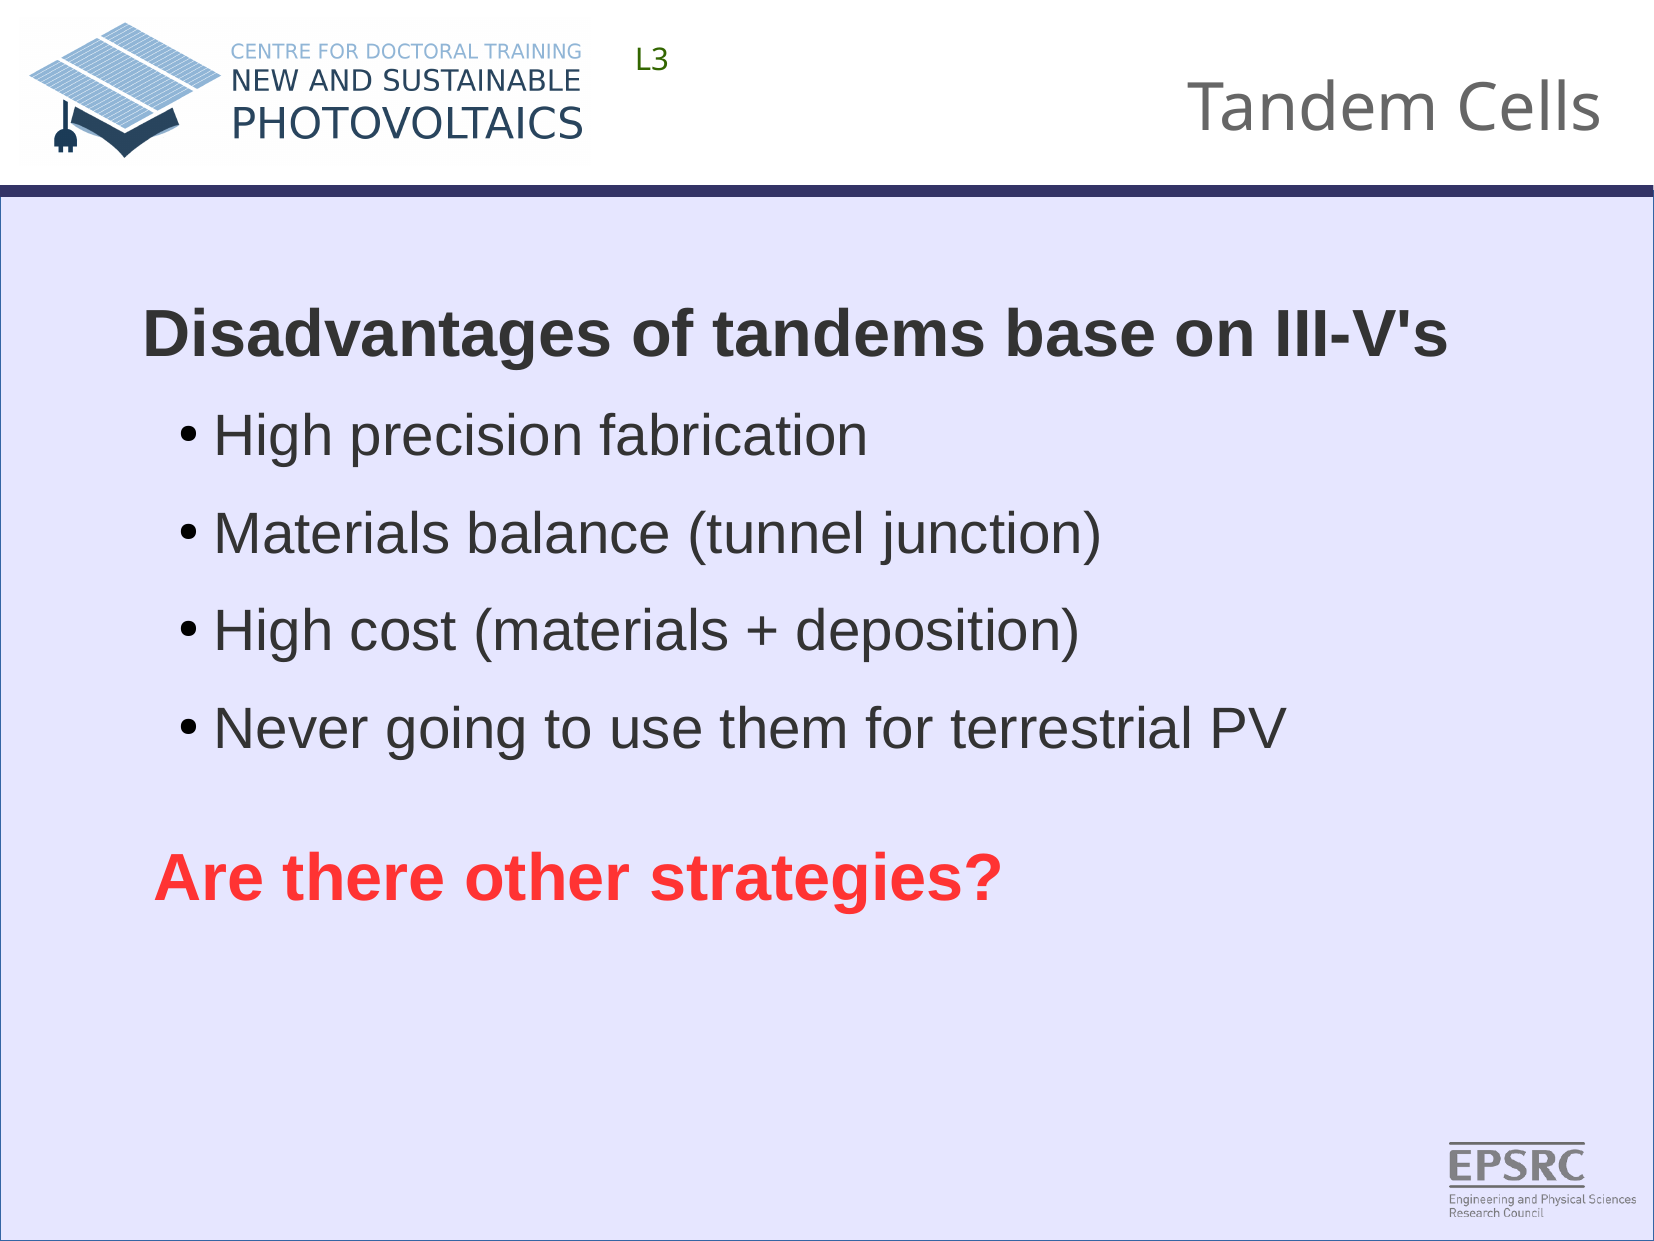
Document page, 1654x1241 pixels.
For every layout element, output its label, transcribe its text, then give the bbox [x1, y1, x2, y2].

text_box [0, 197, 1654, 1241]
text_box Disadvantages of tandems base on III-V's High precision fabrication Materials balance (tunnel junction) High cost (materials + deposition) Never going to use them for terrestrial PV [125, 285, 1466, 815]
text_box Tandem Cells [767, 51, 1619, 142]
text_box L3 [620, 29, 880, 80]
picture [19, 17, 591, 166]
picture [1449, 1142, 1636, 1217]
text_box Are there other strategies? [135, 829, 1022, 1023]
